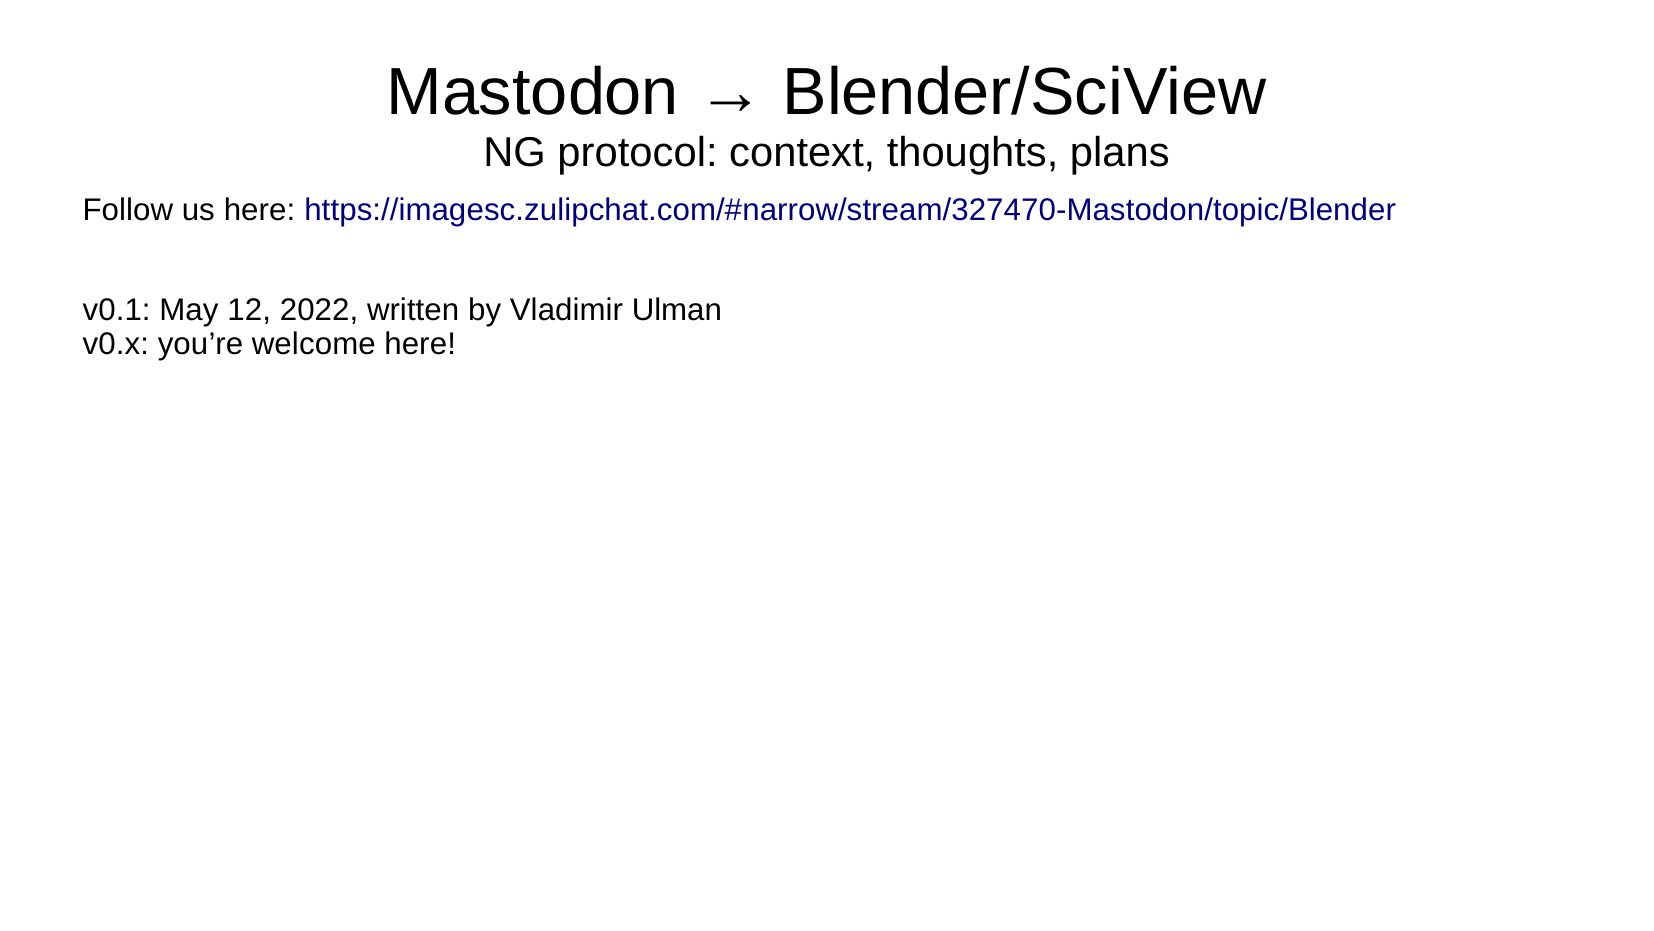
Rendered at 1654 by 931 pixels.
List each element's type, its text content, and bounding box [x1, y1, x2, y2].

title Mastodon → Blender/SciView NG protocol: context, thoughts, plans [82, 37, 1571, 192]
list Follow us here: https://imagesc.zulipchat.com/#narrow/stream/327470-Mastodon/topic/Blender v0.1: May 12, 2022, written by Vladimir Ulman v0.x: you’re welcome here! [82, 192, 1571, 879]
